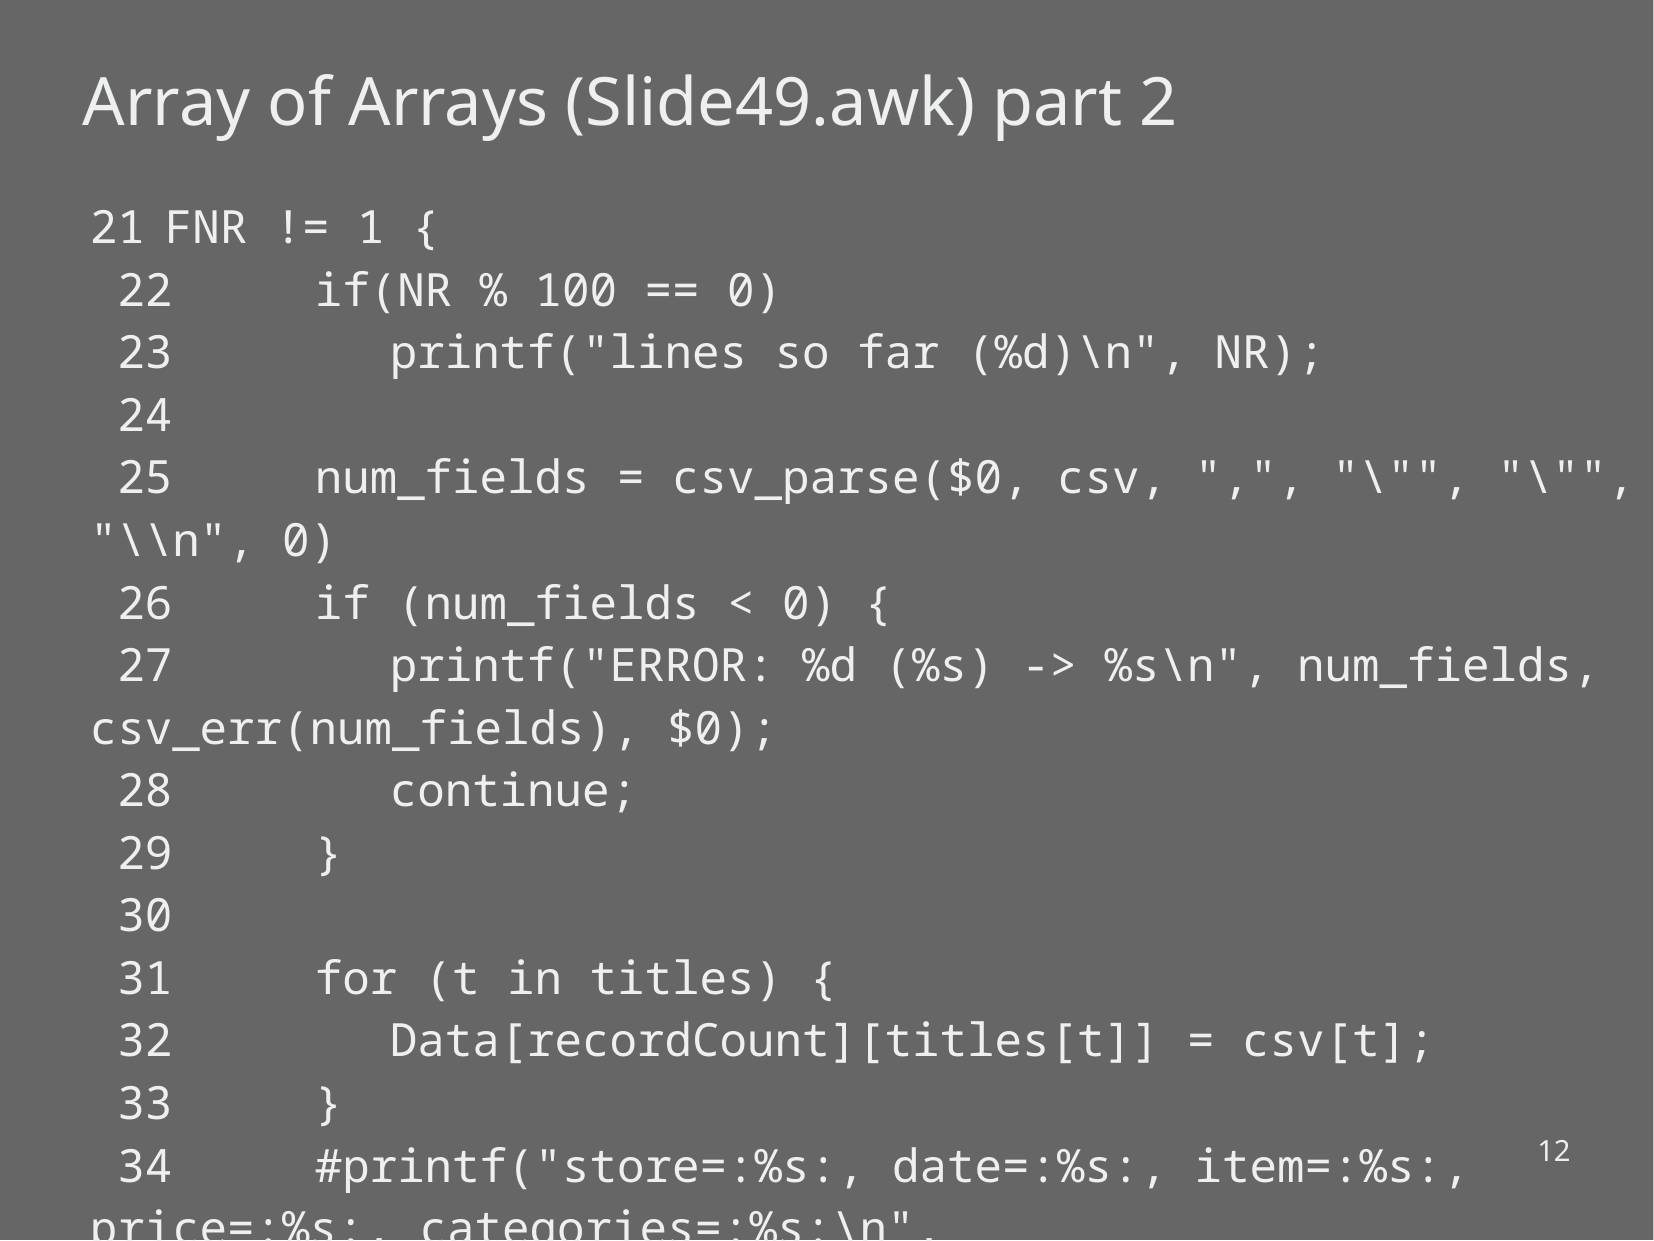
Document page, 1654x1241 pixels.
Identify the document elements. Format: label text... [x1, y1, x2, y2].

text_box 21 FNR != 1 { 22 if(NR % 100 == 0) 23 printf("lines so far (%d)\n", NR); 24 25 num_fields = csv_parse($0, csv, ",", "\"", "\"", "\\n", 0) 26 if (num_fields < 0) { 27 printf("ERROR: %d (%s) -> %s\n", num_fields, csv_err(num_fields), $0); 28 continue; 29 } 30 31 for (t in titles) { 32 Data[recordCount][titles[t]] = csv[t]; 33 } 34 #printf("store=:%s:, date=:%s:, item=:%s:, price=:%s:, categories=:%s:\n", 35 # Data[recordCount]["store"], Data[recordCount]["date"], Data[recordCount]["item"], Data[recordCount]["price"], Data[recordCount]["categories"]); 36 recordCount++; 37 } [75, 187, 1654, 1241]
title Array of Arrays (Slide49.awk) part 2 [82, 49, 1571, 151]
